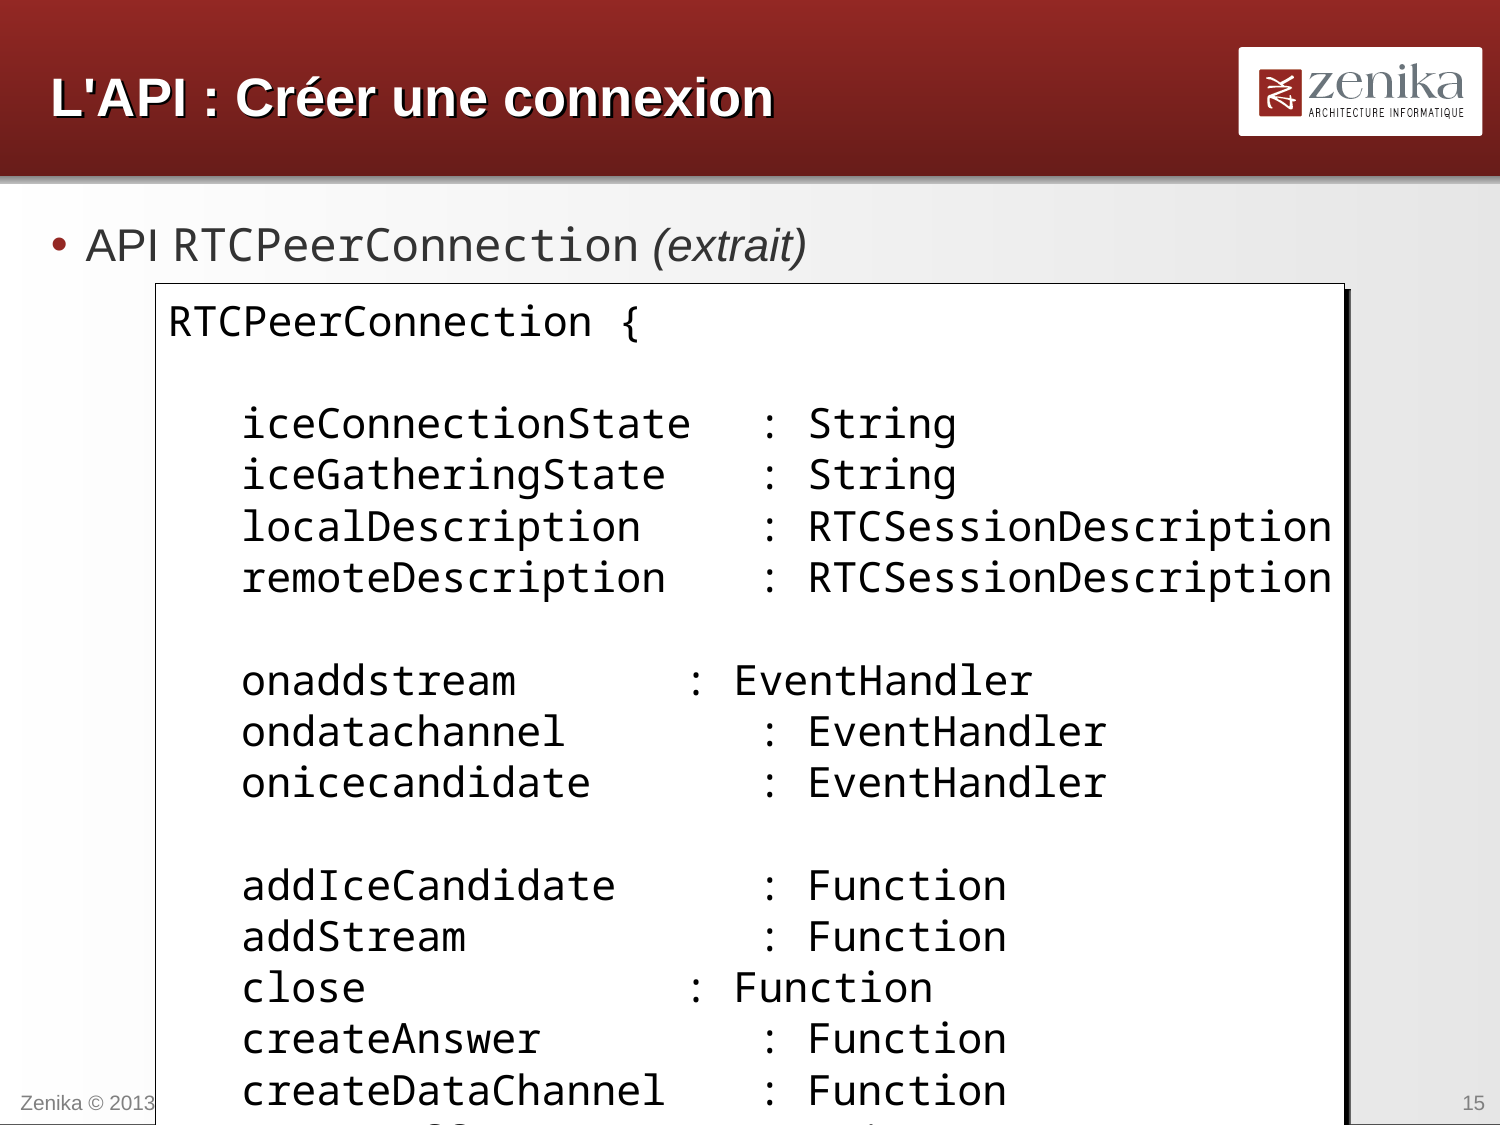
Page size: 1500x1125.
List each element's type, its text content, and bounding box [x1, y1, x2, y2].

picture [1257, 58, 1464, 125]
title L'API : Créer une connexion [50, 15, 1206, 180]
list API RTCPeerConnection (extrait) [50, 212, 1435, 1079]
text_box RTCPeerConnection { iceConnectionState : String iceGatheringState : String localDescription : RTCSessionDescription remoteDescription : RTCSessionDescription onaddstream : EventHandler ondatachannel : EventHandler onicecandidate : EventHandler addIceCandidate : Function addStream : Function close : Function createAnswer : Function createDataChannel : Function createOffer : Function setLocalDescription : Function setRemoteDescription : Function } [155, 283, 1345, 1125]
